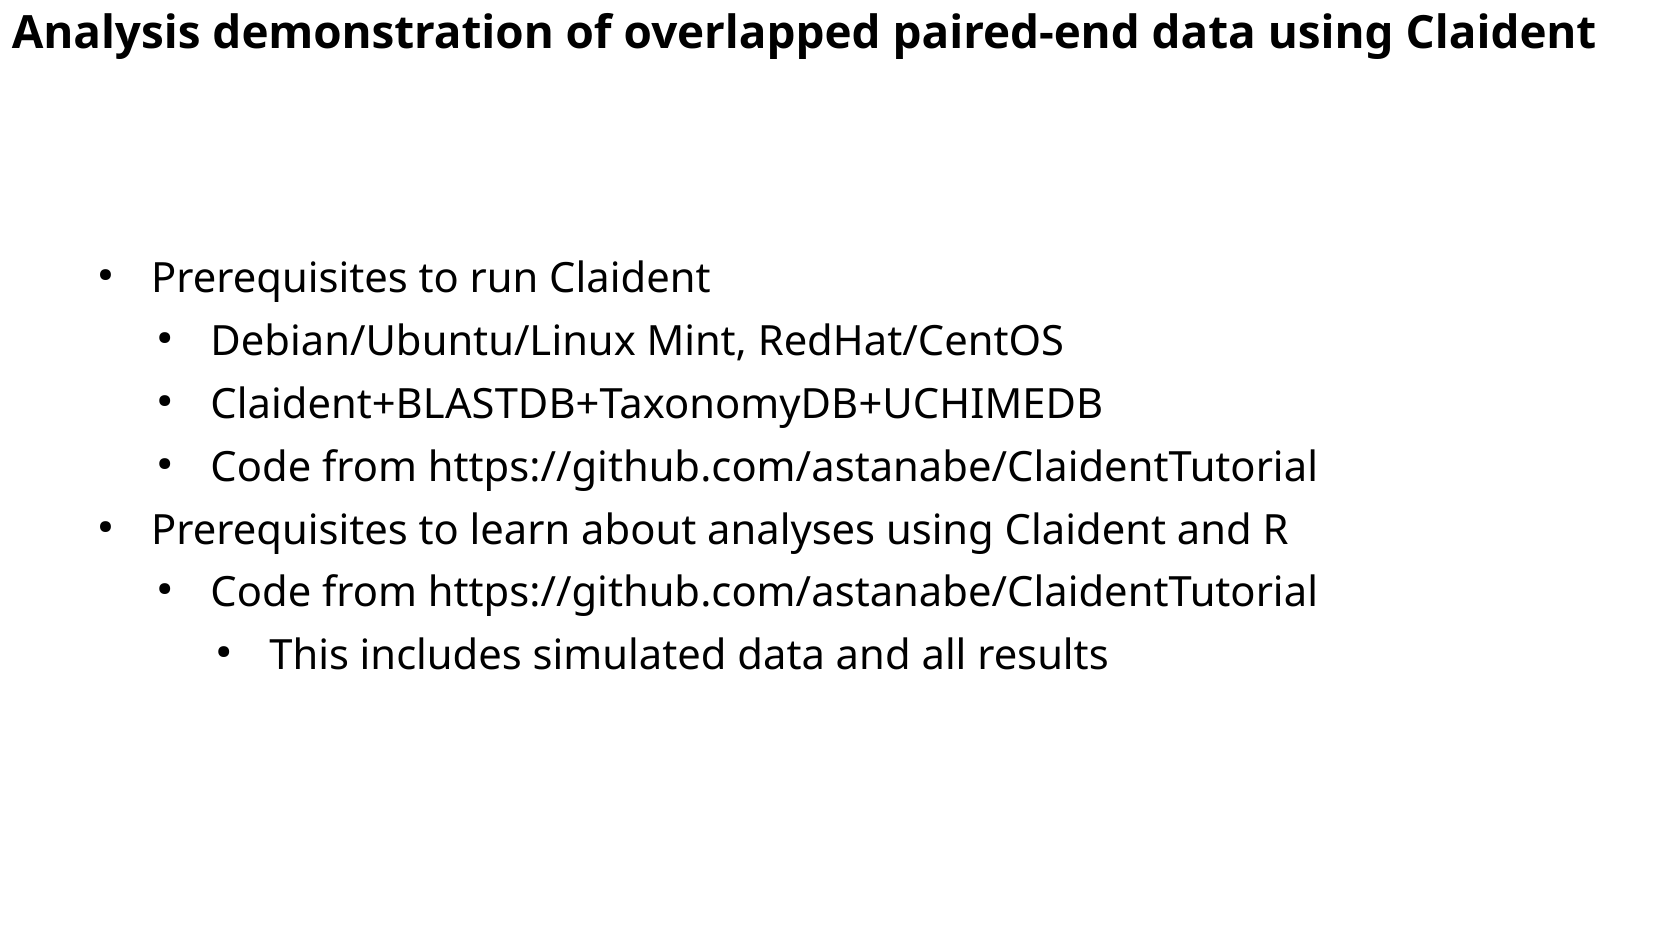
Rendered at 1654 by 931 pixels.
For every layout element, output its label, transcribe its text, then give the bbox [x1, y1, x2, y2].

title Analysis demonstration of overlapped paired-end data using Claident [11, 0, 1642, 130]
list Prerequisites to run Claident Debian/Ubuntu/Linux Mint, RedHat/CentOS Claident+BLASTDB+TaxonomyDB+UCHIMEDB Code from https://github.com/astanabe/ClaidentTutorial Prerequisites to learn about analyses using Claident and R Code from https://github.com/astanabe/ClaidentTutorial This includes simulated data and all results [80, 247, 1569, 683]
